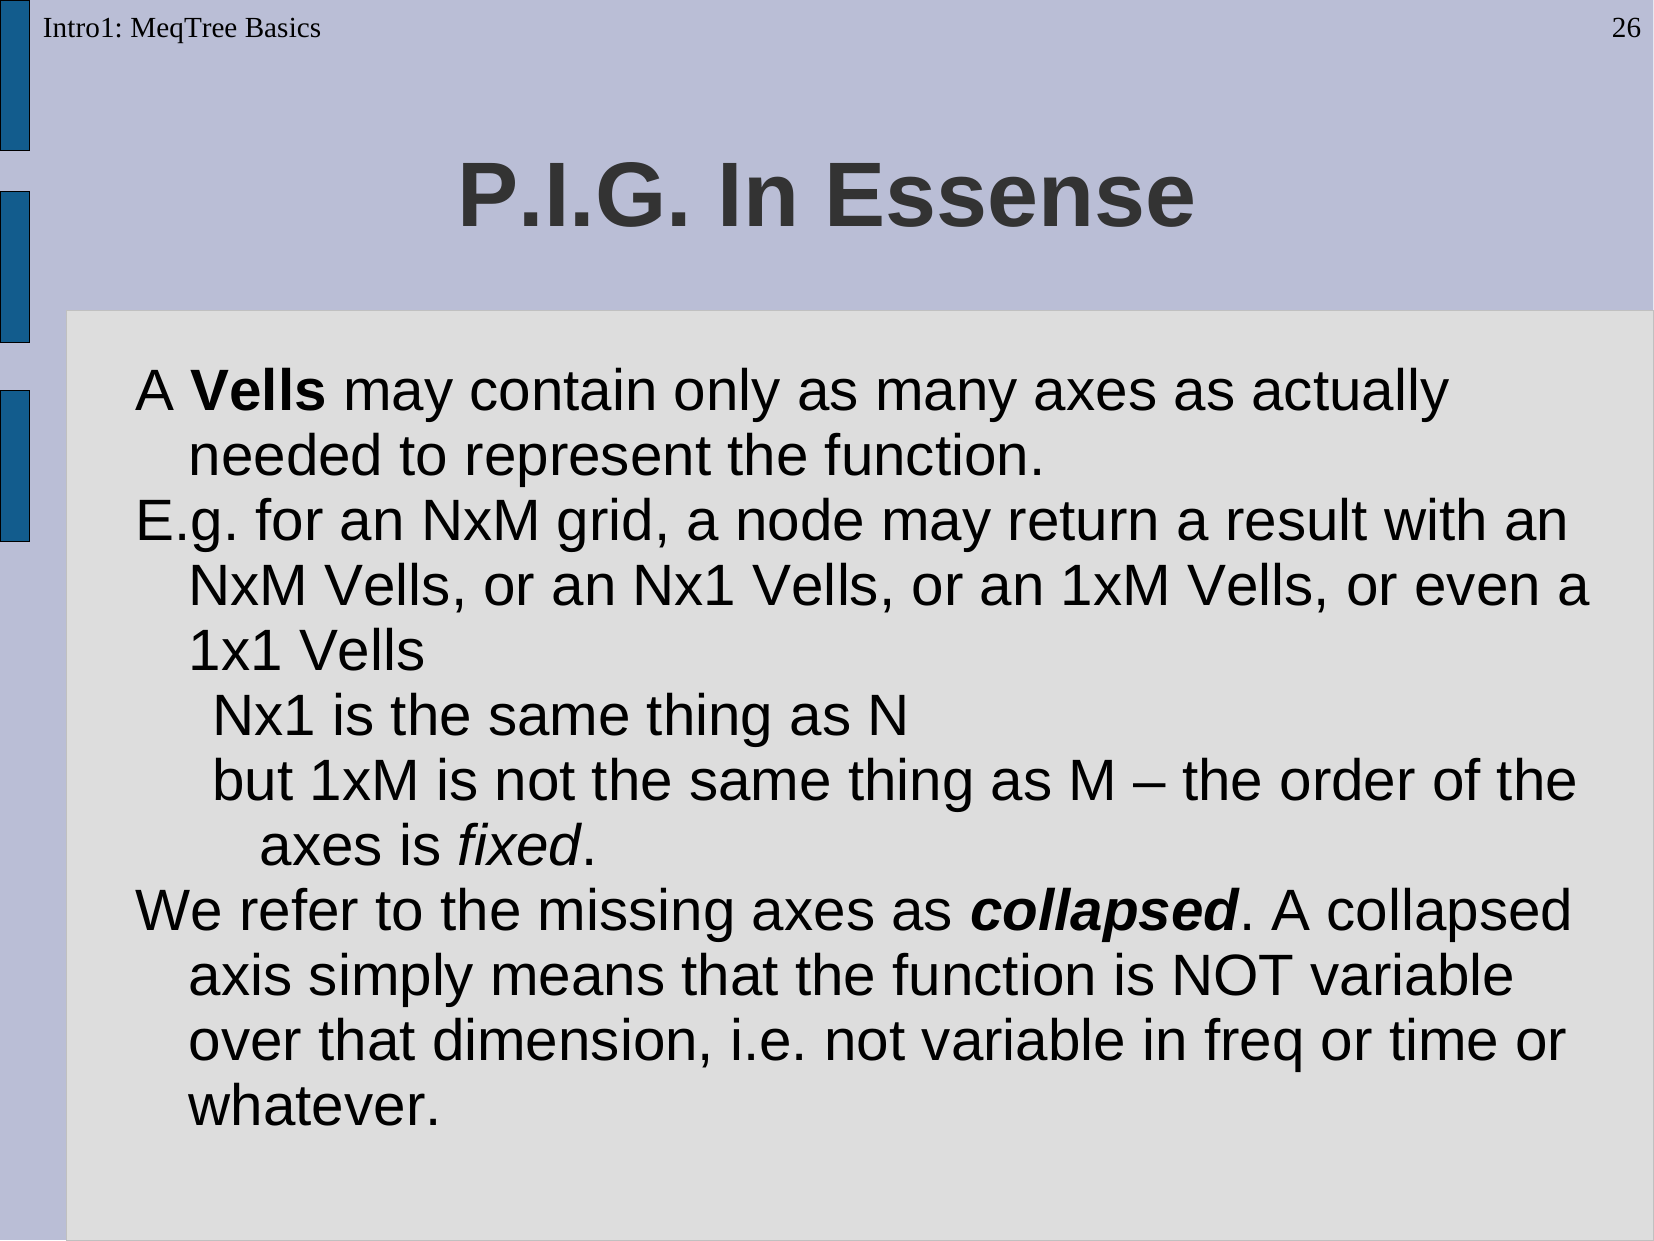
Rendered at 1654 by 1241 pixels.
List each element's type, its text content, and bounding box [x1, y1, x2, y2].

list A Vells may contain only as many axes as actually needed to represent the function. E.g. for an NxM grid, a node may return a result with an NxM Vells, or an Nx1 Vells, or an 1xM Vells, or even a 1x1 Vells Nx1 is the same thing as N but 1xM is not the same thing as M – the order of the axes is fixed. We refer to the missing axes as collapsed. A collapsed axis simply means that the function is NOT variable over that dimension, i.e. not variable in freq or time or whatever. [117, 357, 1600, 1171]
title P.I.G. In Essense [121, 91, 1534, 299]
